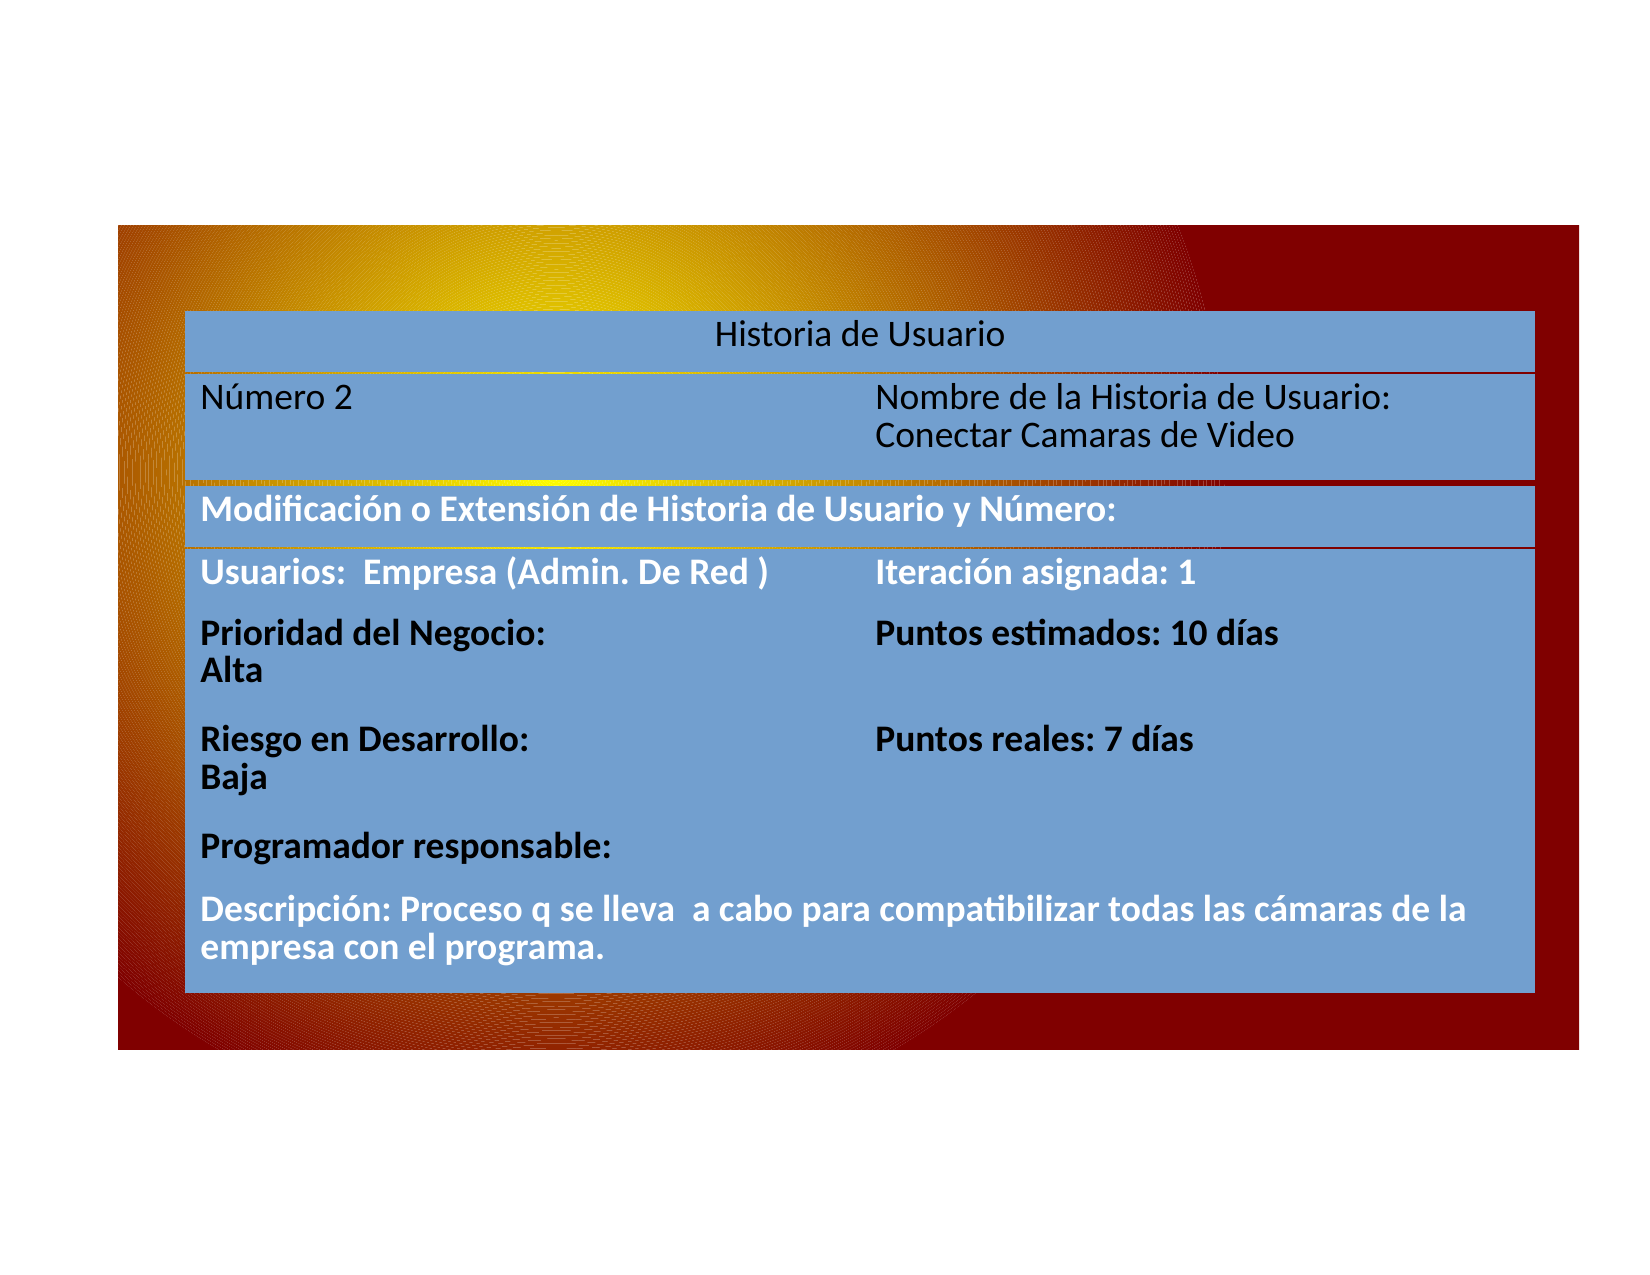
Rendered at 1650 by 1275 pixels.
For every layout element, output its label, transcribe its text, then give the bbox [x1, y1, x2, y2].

table_header Nombre de la Historia de Usuario: Conectar Camaras de Video [860, 374, 1535, 480]
table_header Número 2 [185, 374, 860, 480]
table_header Iteración asignada: 1 [860, 549, 1535, 610]
table_header Historia de Usuario [185, 311, 1535, 372]
table_cell [860, 823, 1535, 886]
table_cell Puntos estimados: 10 días [860, 610, 1535, 716]
table_cell Puntos reales: 7 días [860, 716, 1535, 823]
table_cell Prioridad del Negocio: Alta [185, 610, 860, 716]
table_header Usuarios: Empresa (Admin. De Red ) [185, 549, 860, 610]
table_header Modificación o Extensión de Historia de Usuario y Número: [185, 486, 1535, 547]
table_cell Programador responsable: [185, 823, 860, 886]
table_header Descripción: Proceso q se lleva a cabo para compatibilizar todas las cámaras de la empresa con el programa. [185, 886, 1535, 993]
table_cell Riesgo en Desarrollo: Baja [185, 716, 860, 823]
